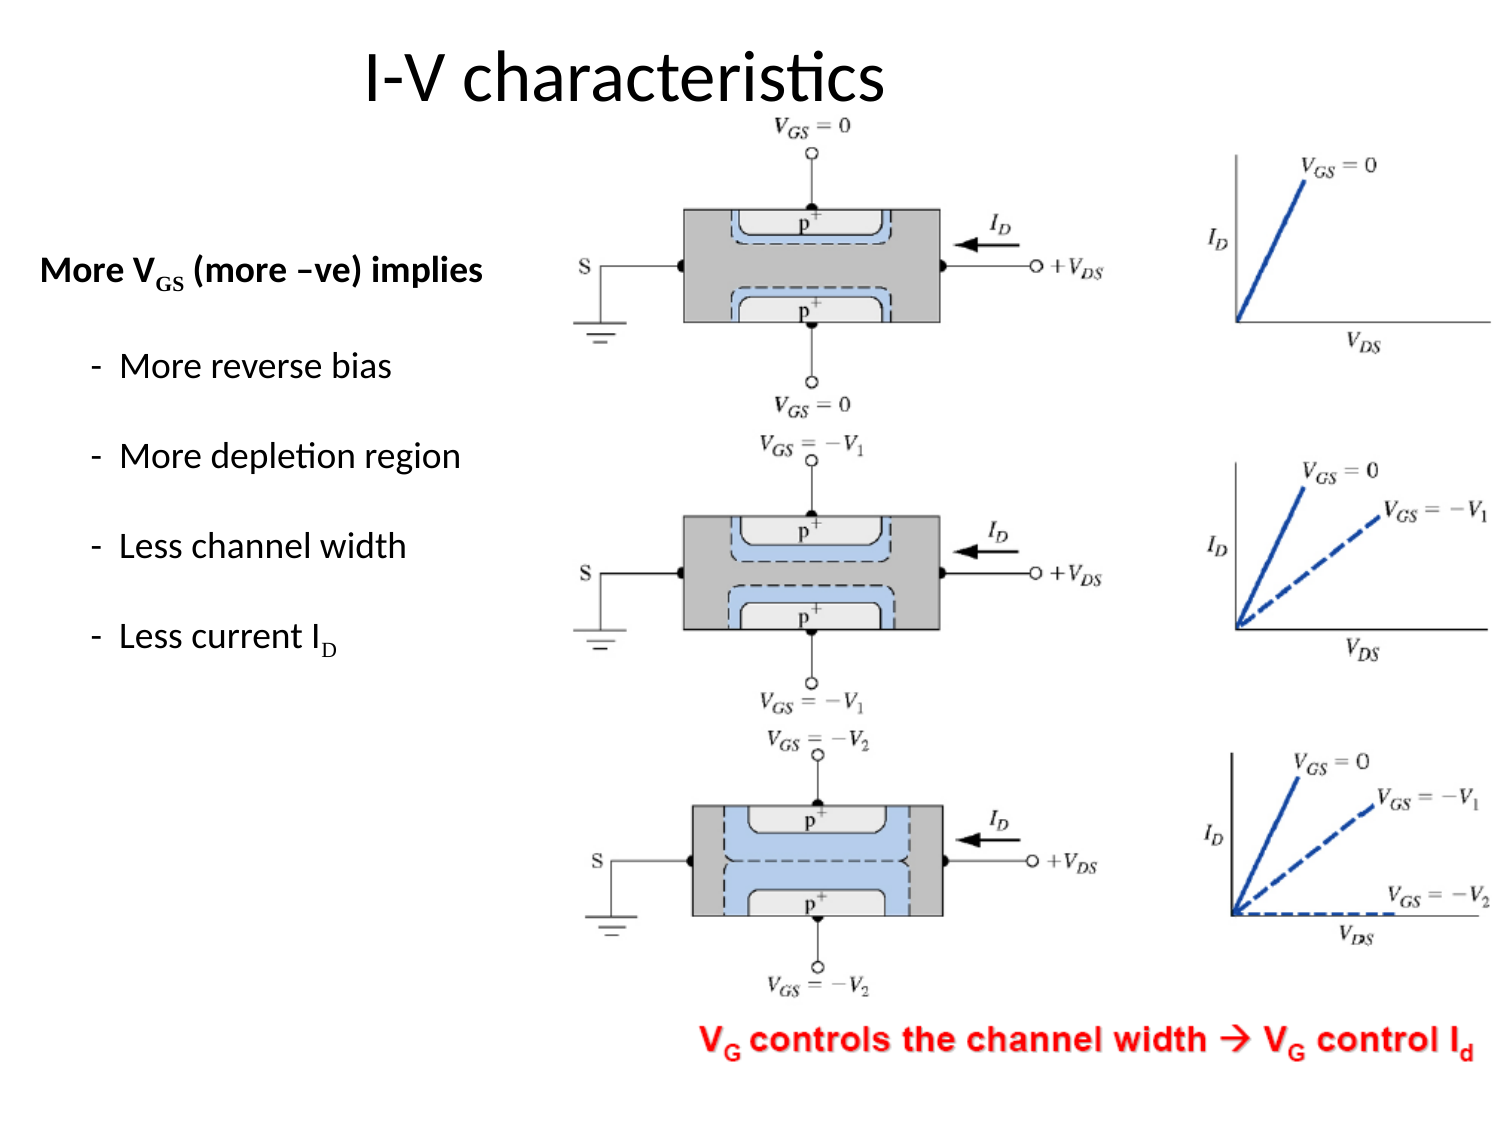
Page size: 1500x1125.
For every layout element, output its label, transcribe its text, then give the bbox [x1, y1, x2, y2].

picture [566, 112, 1500, 1075]
title I-V characteristics [75, 20, 1175, 125]
text_box More VGS (more –ve) implies - More reverse bias - More depletion region - Less channel width - Less current ID [24, 237, 662, 670]
